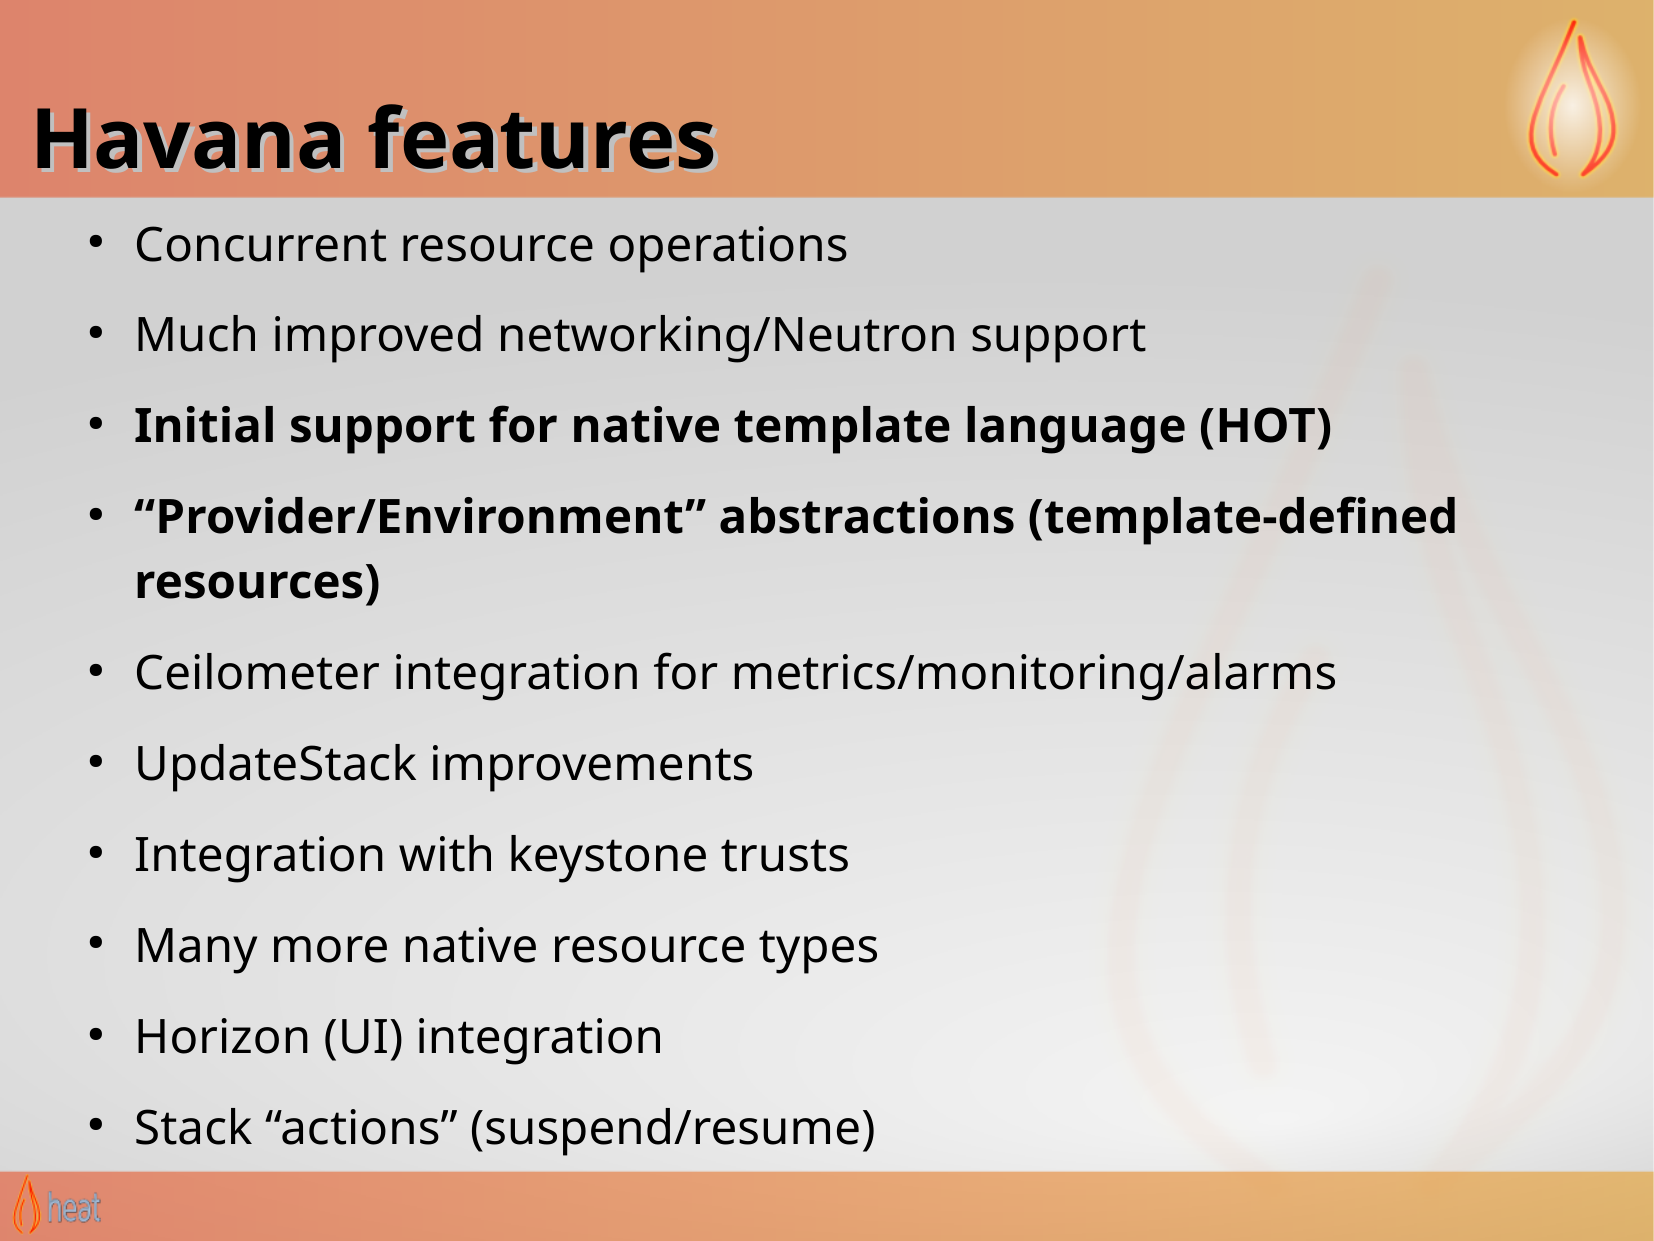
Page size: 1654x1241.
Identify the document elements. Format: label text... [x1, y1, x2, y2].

title Havana features [30, 23, 1606, 249]
list Concurrent resource operations Much improved networking/Neutron support Initial support for native template language (HOT) “Provider/Environment” abstractions (template-defined resources) Ceilometer integration for metrics/monitoring/alarms UpdateStack improvements Integration with keystone trusts Many more native resource types Horizon (UI) integration Stack “actions” (suspend/resume) [71, 210, 1561, 1166]
picture [0, 0, 1654, 1241]
